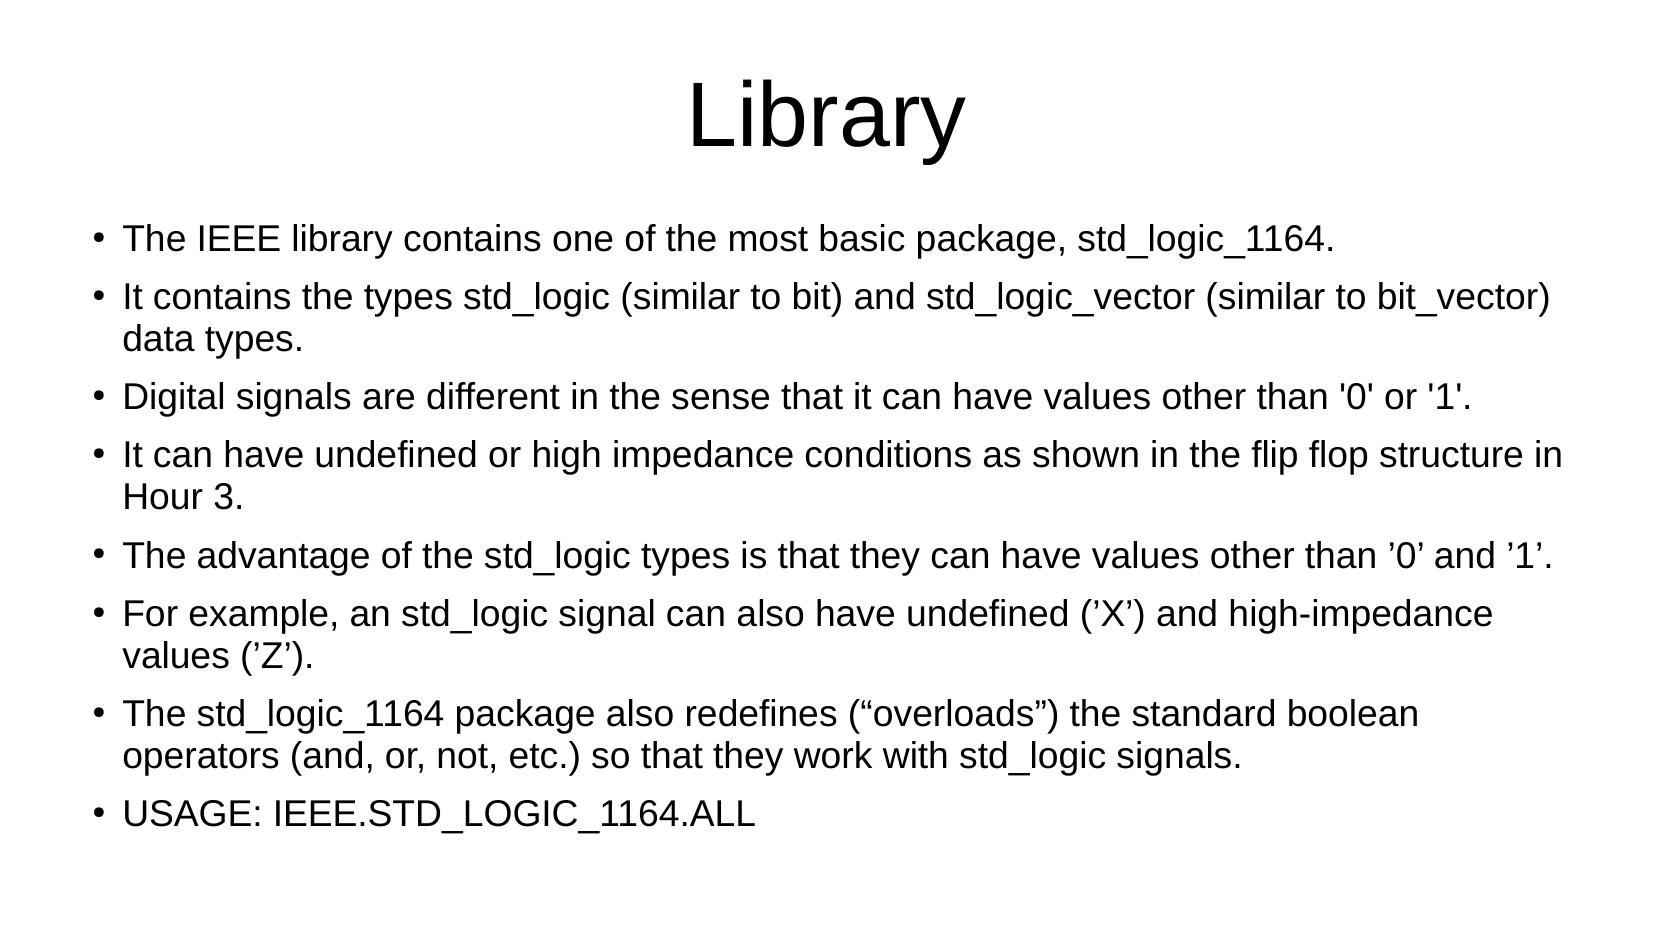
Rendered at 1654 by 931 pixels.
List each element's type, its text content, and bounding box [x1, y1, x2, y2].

list The IEEE library contains one of the most basic package, std_logic_1164. It contains the types std_logic (similar to bit) and std_logic_vector (similar to bit_vector) data types. Digital signals are different in the sense that it can have values other than '0' or '1'. It can have undefined or high impedance conditions as shown in the flip flop structure in Hour 3. The advantage of the std_logic types is that they can have values other than ’0’ and ’1’. For example, an std_logic signal can also have undefined (’X’) and high-impedance values (’Z’). The std_logic_1164 package also redefines (“overloads”) the standard boolean operators (and, or, not, etc.) so that they work with std_logic signals. USAGE: IEEE.STD_LOGIC_1164.ALL [82, 217, 1571, 886]
title Library [82, 37, 1571, 193]
